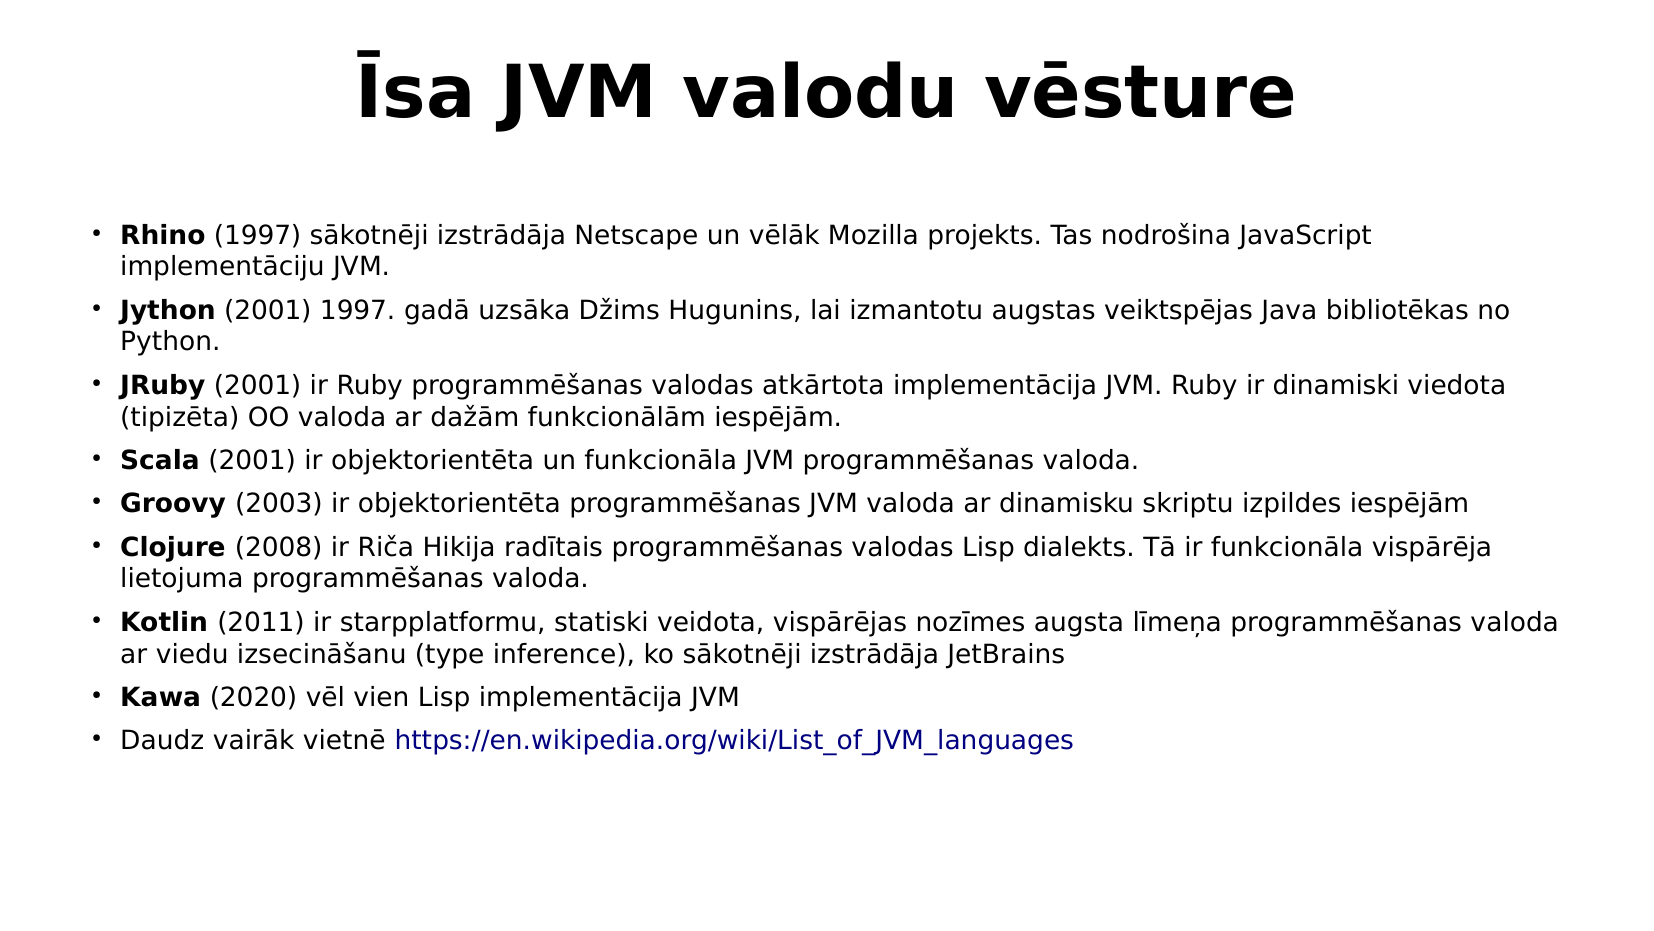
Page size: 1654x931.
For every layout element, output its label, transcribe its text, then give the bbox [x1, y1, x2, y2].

title Īsa JVM valodu vēsture [82, 37, 1571, 147]
list Rhino (1997) sākotnēji izstrādāja Netscape un vēlāk Mozilla projekts. Tas nodrošina JavaScript implementāciju JVM. Jython (2001) 1997. gadā uzsāka Džims Hugunins, lai izmantotu augstas veiktspējas Java bibliotēkas no Python. JRuby (2001) ir Ruby programmēšanas valodas atkārtota implementācija JVM. Ruby ir dinamiski viedota (tipizēta) OO valoda ar dažām funkcionālām iespējām. Scala (2001) ir objektorientēta un funkcionāla JVM programmēšanas valoda. Groovy (2003) ir objektorientēta programmēšanas JVM valoda ar dinamisku skriptu izpildes iespējām Clojure (2008) ir Riča Hikija radītais programmēšanas valodas Lisp dialekts. Tā ir funkcionāla vispārēja lietojuma programmēšanas valoda. Kotlin (2011) ir starpplatformu, statiski veidota, vispārējas nozīmes augsta līmeņa programmēšanas valoda ar viedu izsecināšanu (type inference), ko sākotnēji izstrādāja JetBrains Kawa (2020) vēl vien Lisp implementācija JVM Daudz vairāk vietnē https://en.wikipedia.org/wiki/List_of_JVM_languages [82, 217, 1571, 758]
